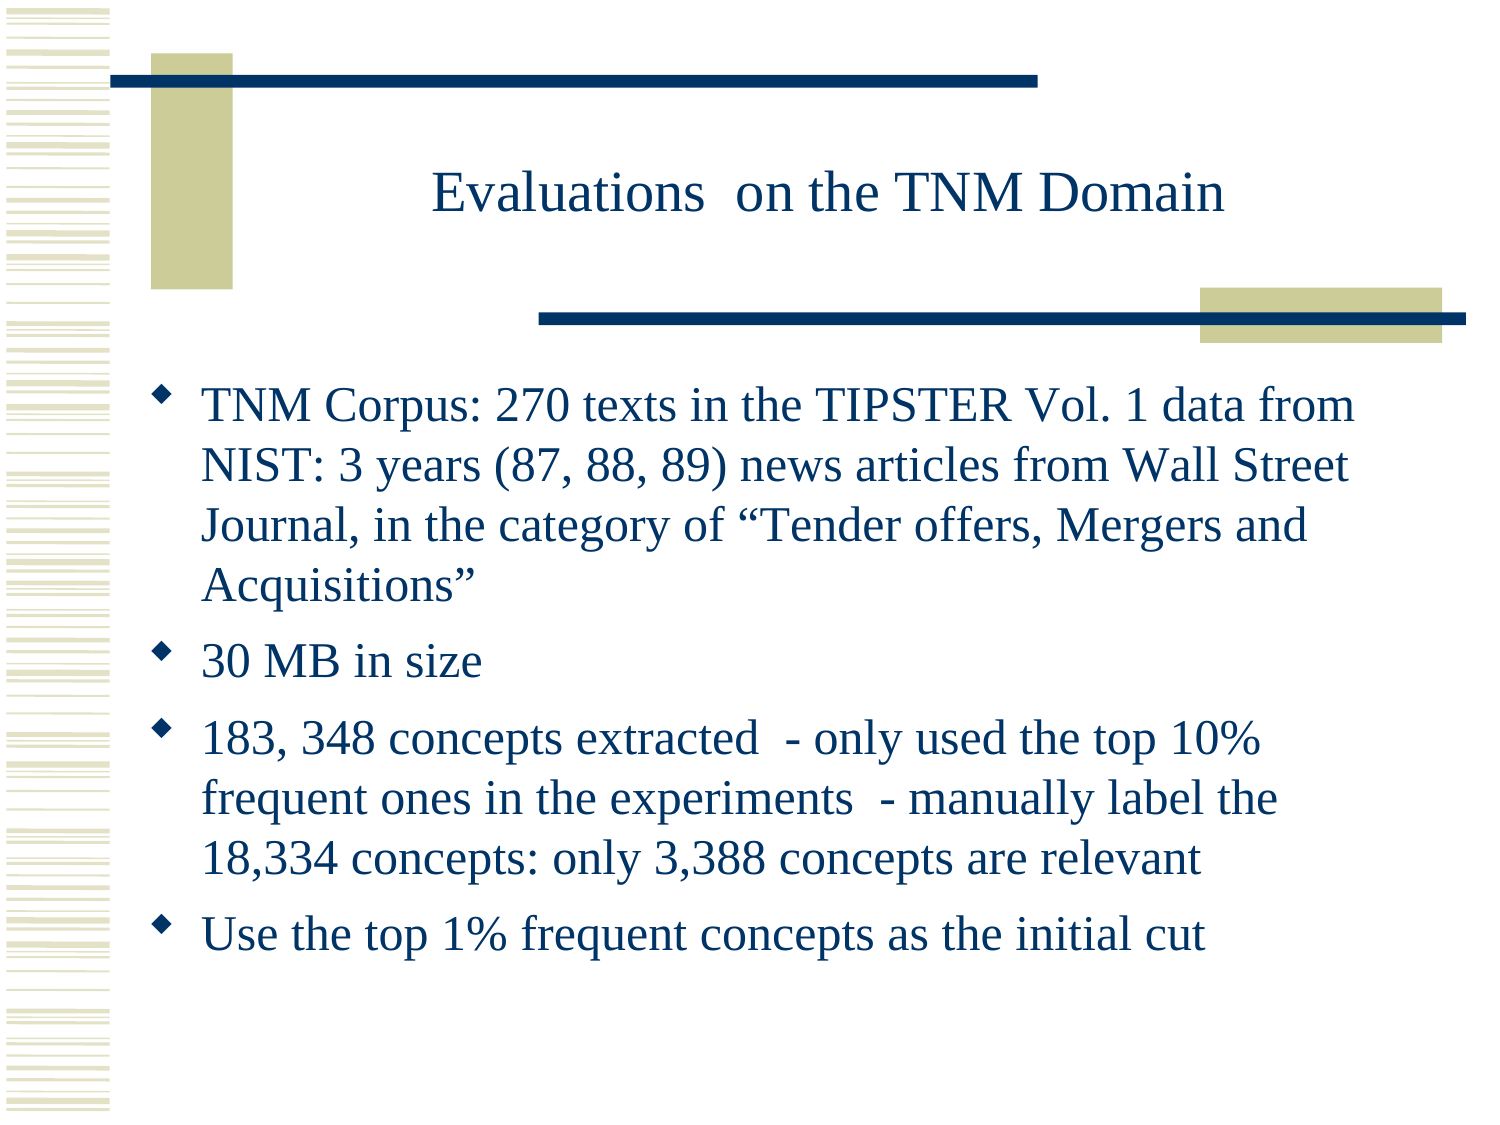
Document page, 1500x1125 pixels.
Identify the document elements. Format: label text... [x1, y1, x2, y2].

list TNM Corpus: 270 texts in the TIPSTER Vol. 1 data from NIST: 3 years (87, 88, 89) news articles from Wall Street Journal, in the category of “Tender offers, Mergers and Acquisitions” 30 MB in size 183, 348 concepts extracted - only used the top 10% frequent ones in the experiments - manually label the 18,334 concepts: only 3,388 concepts are relevant Use the top 1% frequent concepts as the initial cut [132, 363, 1436, 998]
title Evaluations on the TNM Domain [225, 86, 1433, 301]
